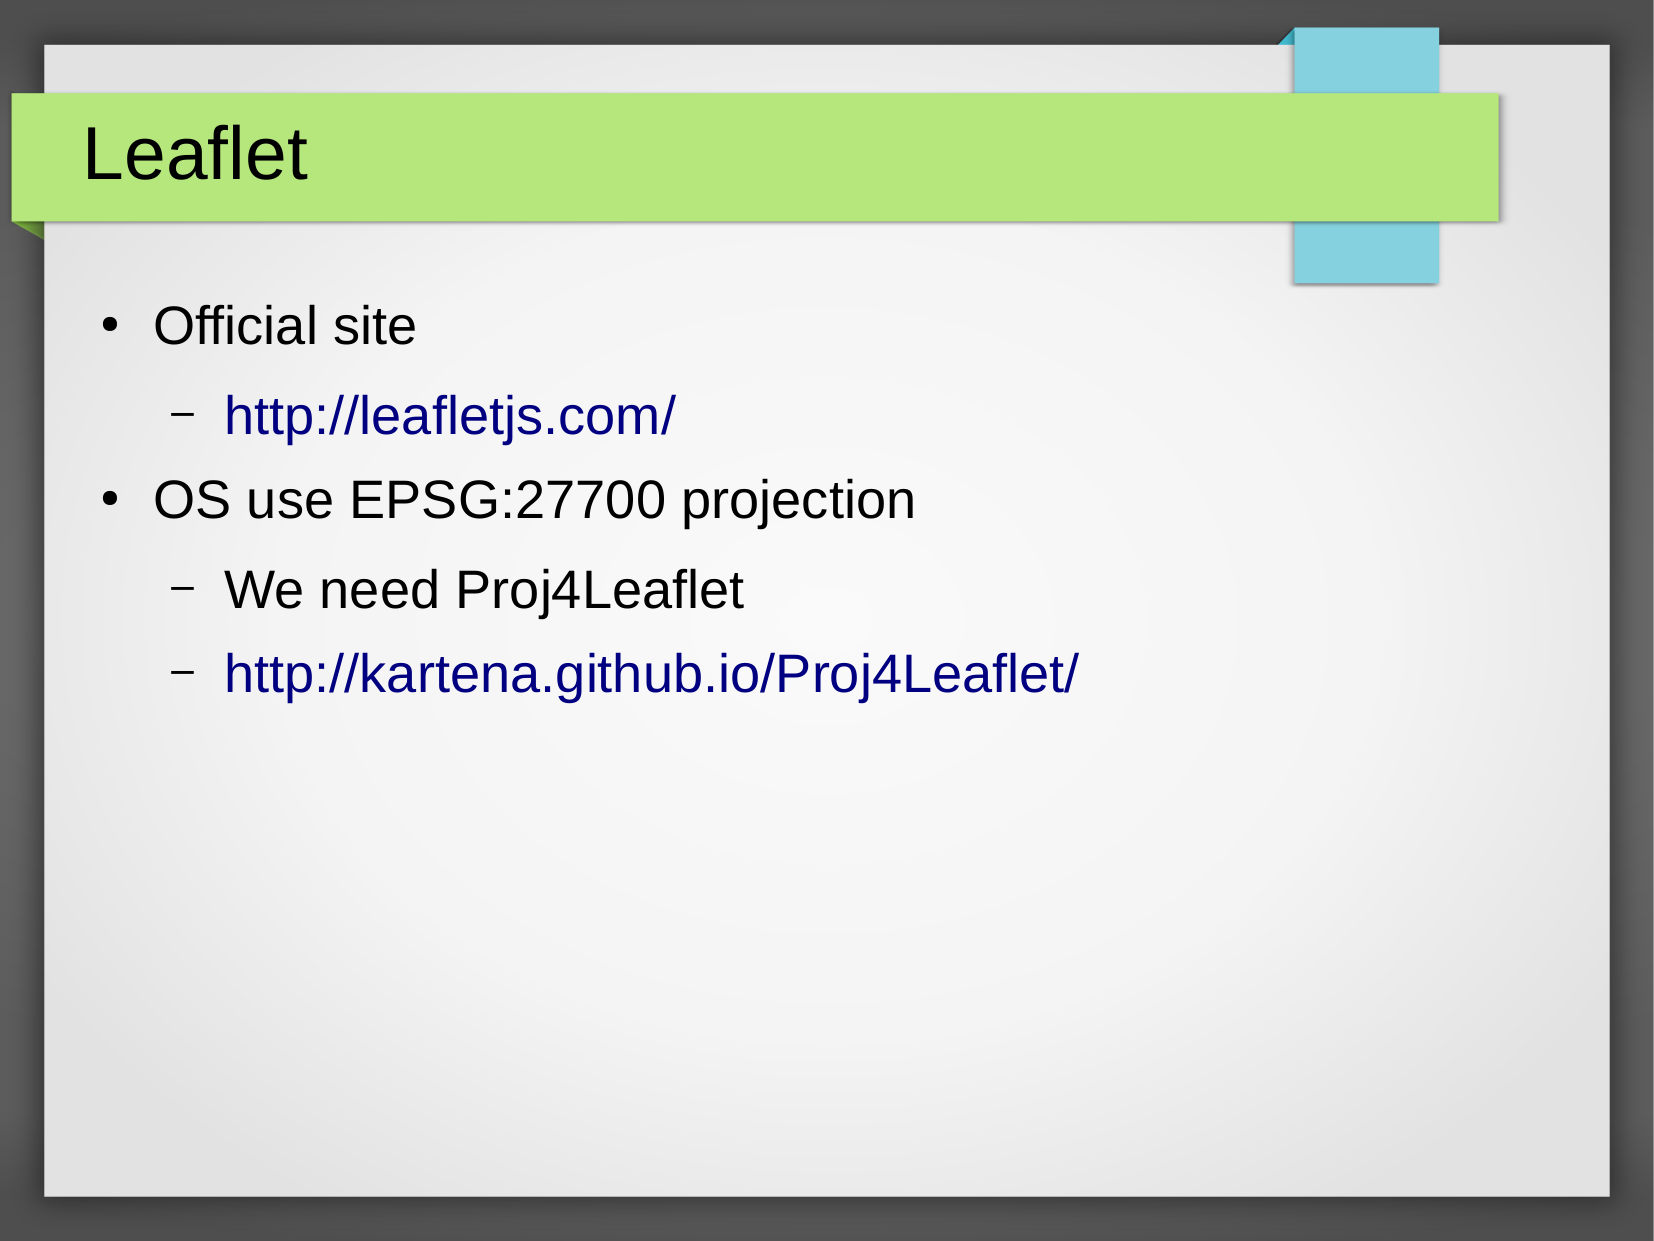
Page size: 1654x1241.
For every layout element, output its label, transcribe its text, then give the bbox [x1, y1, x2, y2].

picture [0, 0, 1654, 1241]
title Leaflet [82, 94, 1264, 213]
list Official site http://leafletjs.com/ OS use EPSG:27700 projection We need Proj4Leaflet http://kartena.github.io/Proj4Leaflet/ [82, 295, 1571, 1015]
